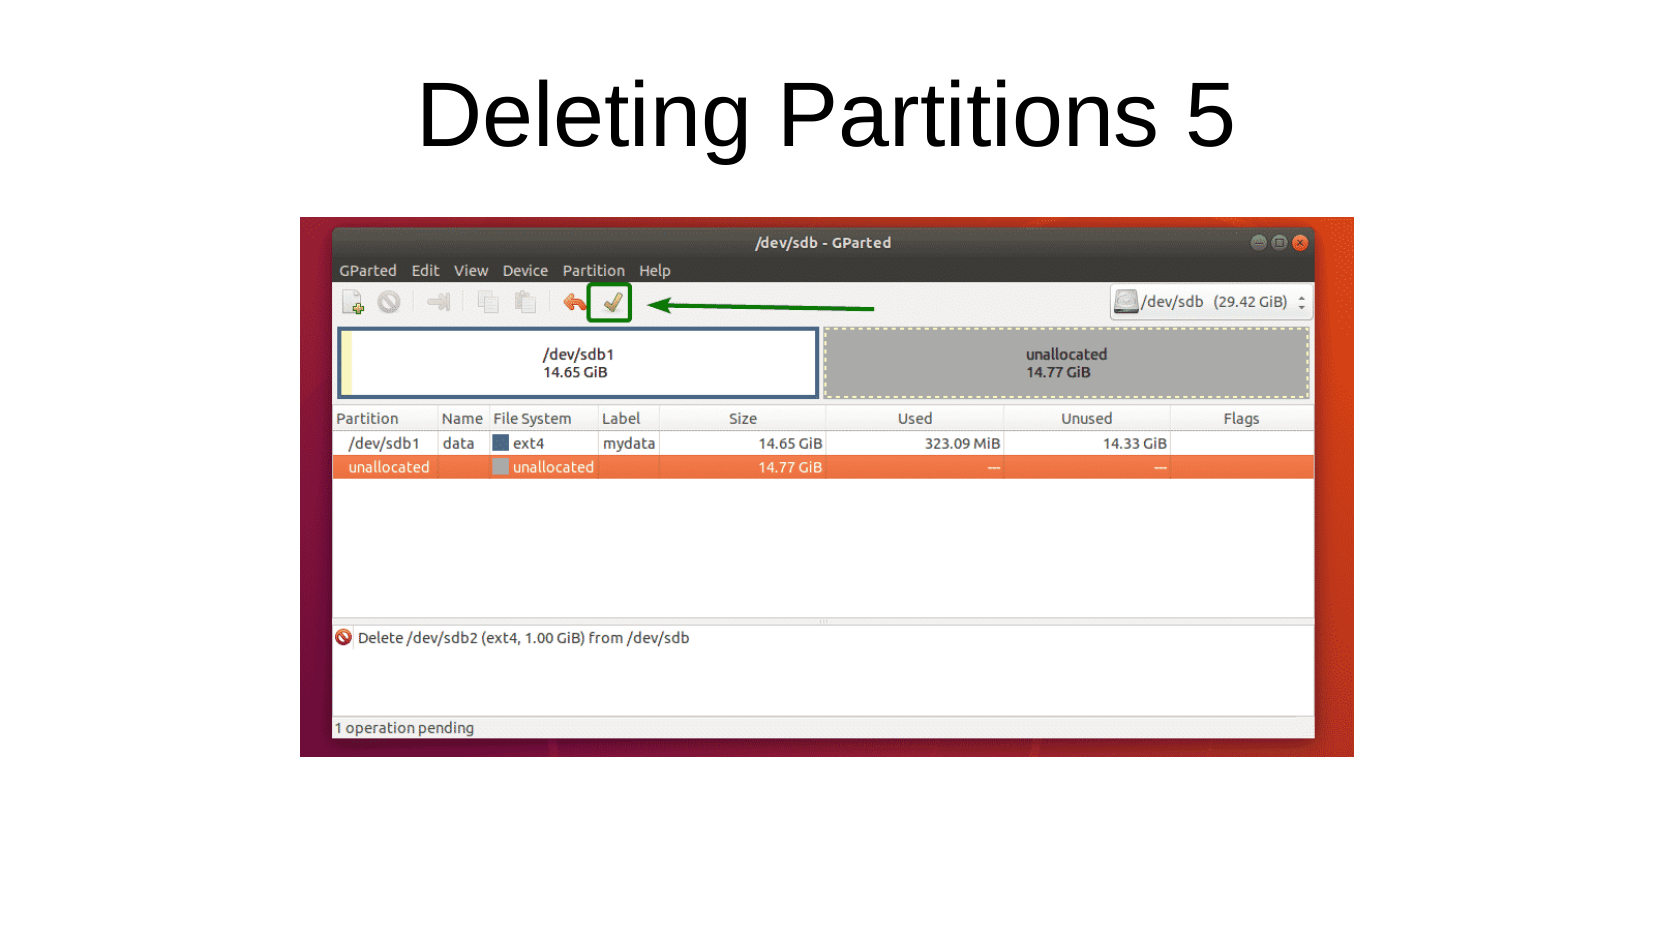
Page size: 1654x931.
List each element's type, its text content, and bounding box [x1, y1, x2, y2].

picture [300, 217, 1354, 758]
title Deleting Partitions 5 [82, 37, 1571, 193]
